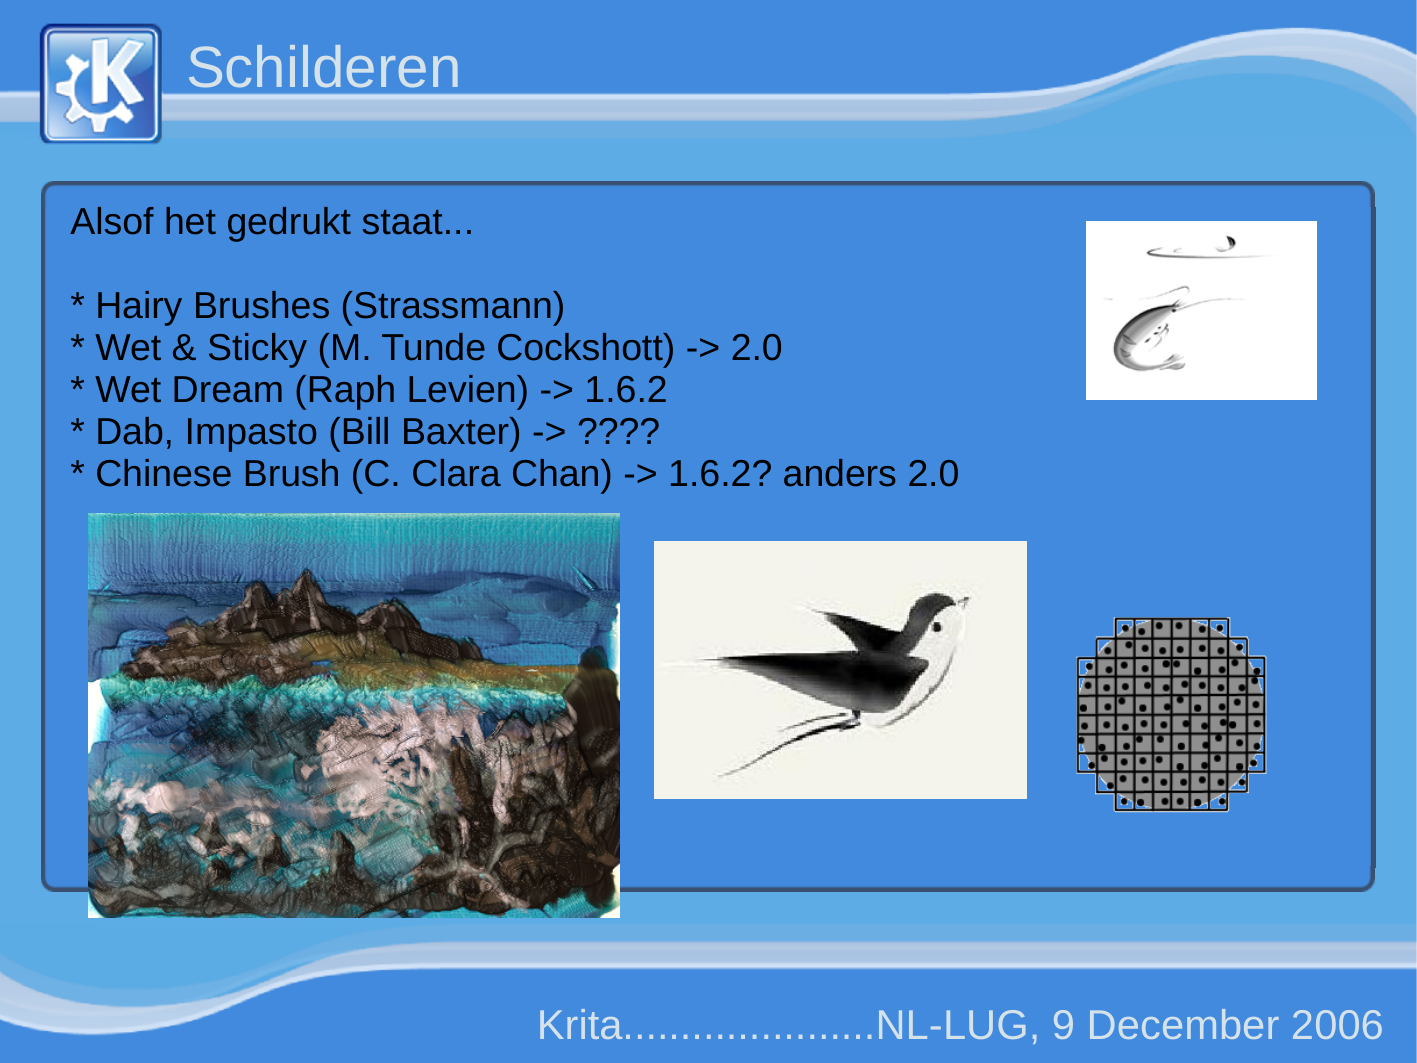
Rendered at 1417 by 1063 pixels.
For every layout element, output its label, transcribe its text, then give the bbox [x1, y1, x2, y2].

picture [0, 0, 1417, 1063]
text_box Schilderen [171, 27, 1048, 105]
text_box Alsof het gedrukt staat... * Hairy Brushes (Strassmann) * Wet & Sticky (M. Tunde Cockshott) -> 2.0 * Wet Dream (Raph Levien) -> 1.6.2 * Dab, Impasto (Bill Baxter) -> ???? * Chinese Brush (C. Clara Chan) -> 1.6.2? anders 2.0 [55, 193, 1357, 880]
